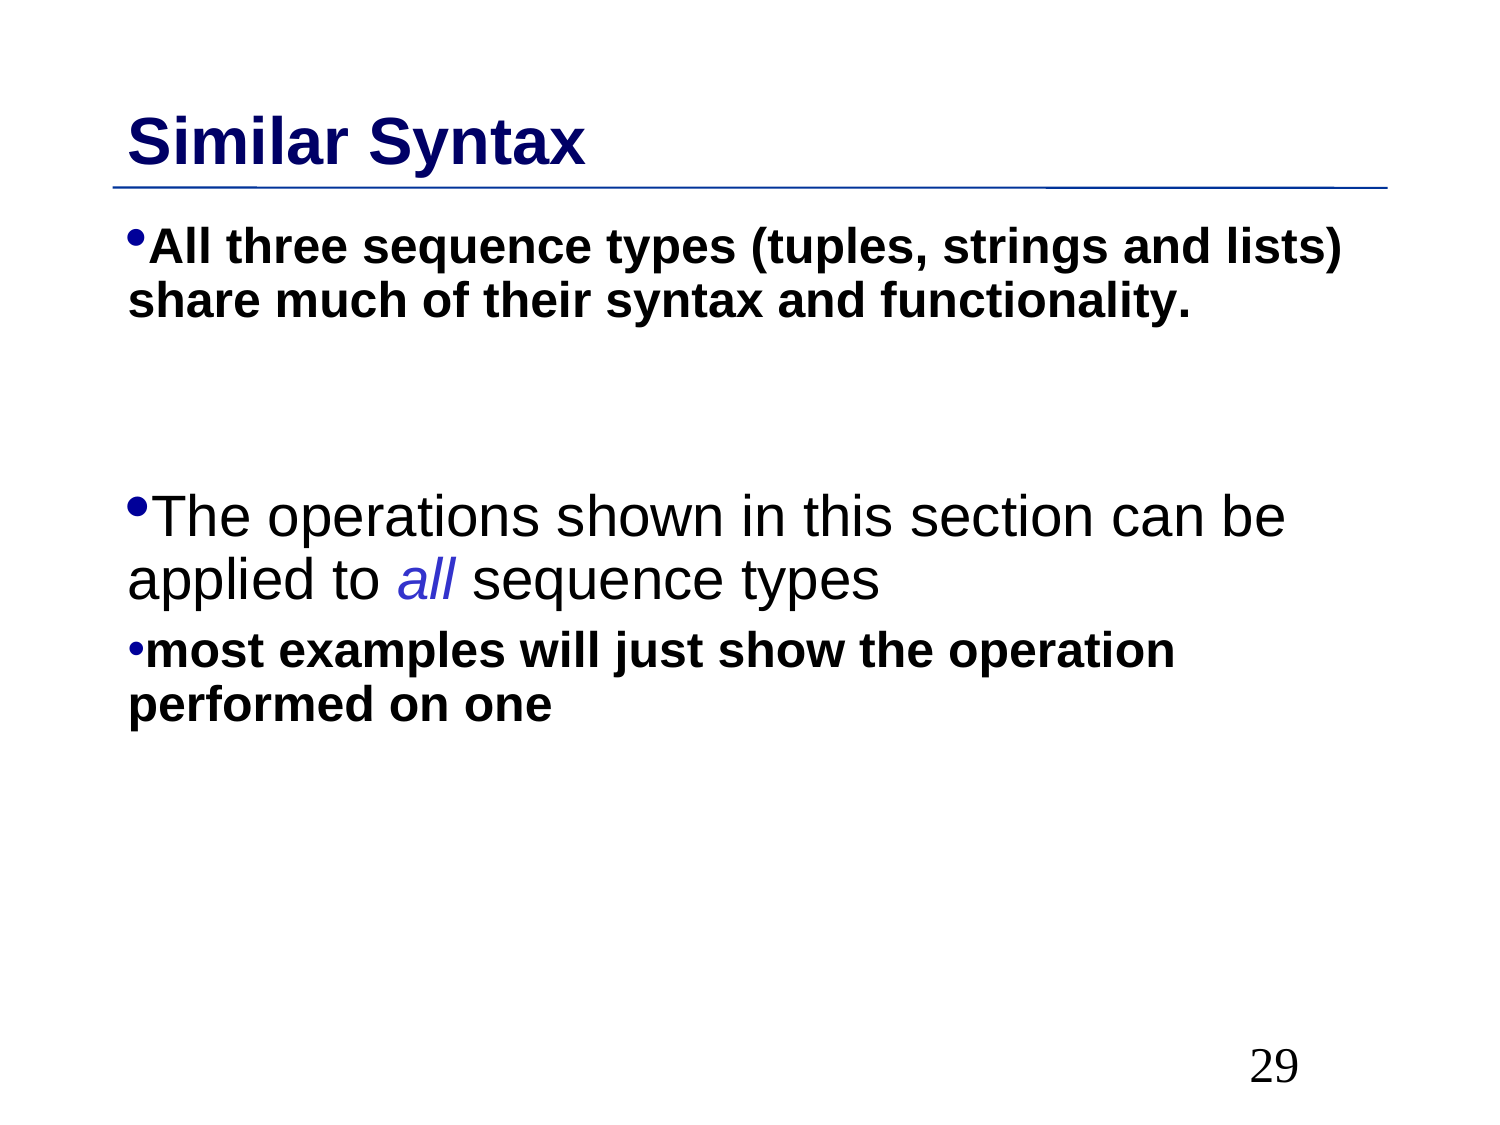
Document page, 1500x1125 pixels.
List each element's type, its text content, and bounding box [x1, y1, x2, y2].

text_box [1074, 994, 1387, 1125]
list All three sequence types (tuples, strings and lists) share much of their syntax and functionality. The operations shown in this section can be applied to all sequence types most examples will just show the operation performed on one [112, 212, 1388, 963]
title Similar Syntax [112, 89, 1388, 185]
